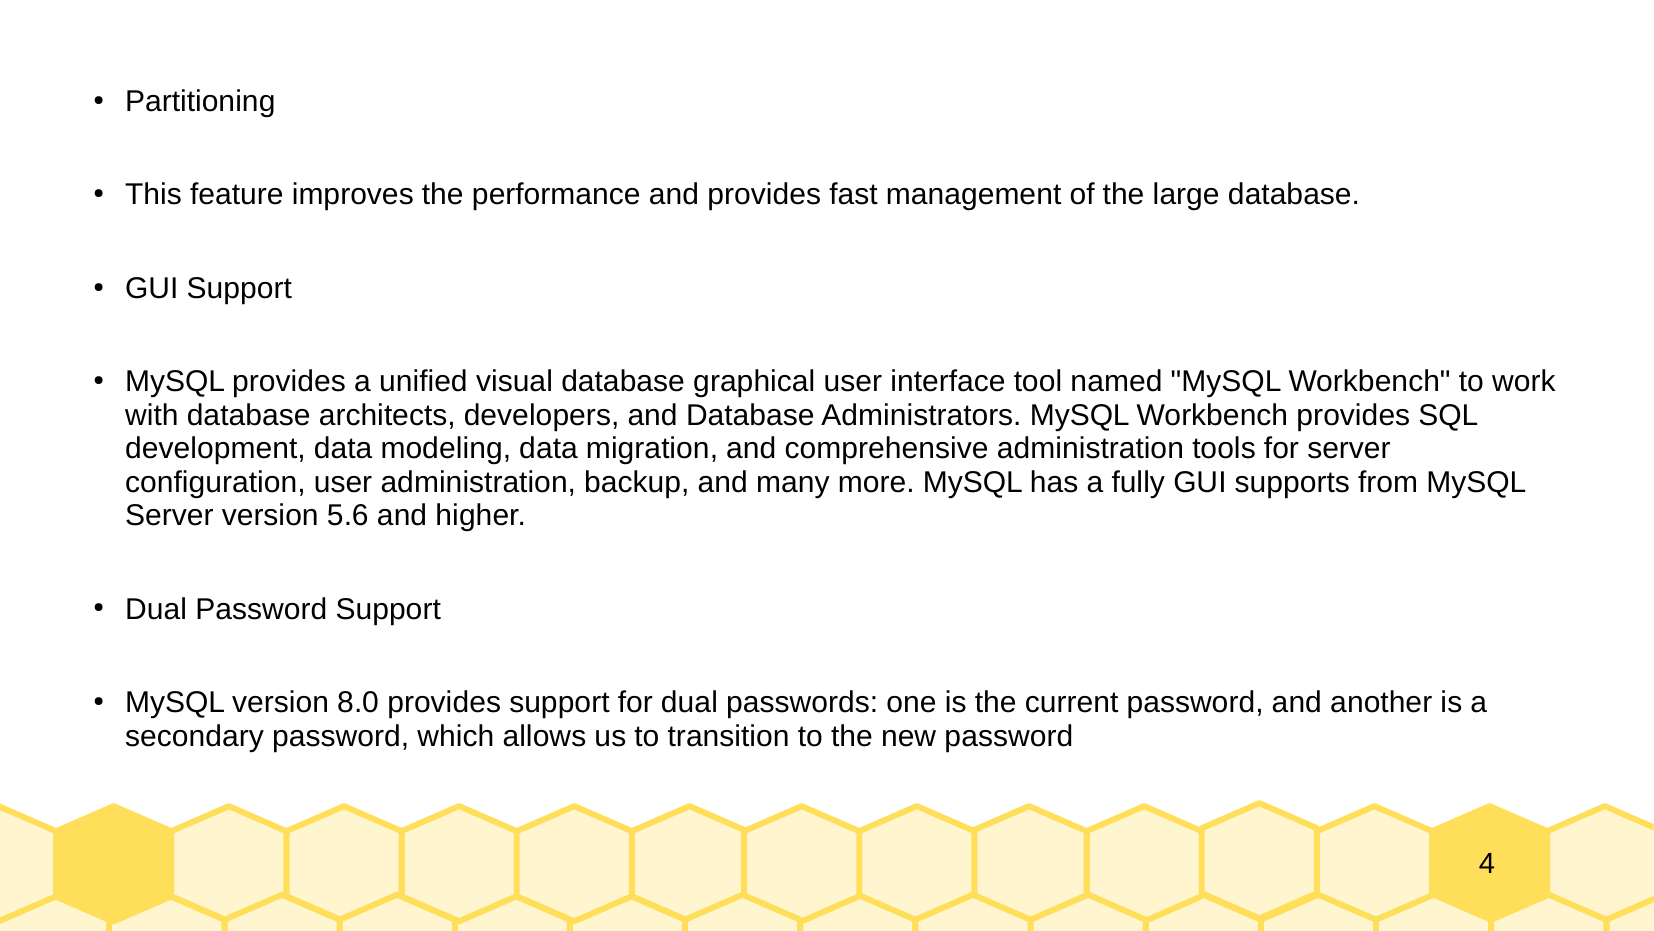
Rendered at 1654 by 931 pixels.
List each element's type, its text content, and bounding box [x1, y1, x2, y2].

list Partitioning This feature improves the performance and provides fast management of the large database. GUI Support MySQL provides a unified visual database graphical user interface tool named "MySQL Workbench" to work with database architects, developers, and Database Administrators. MySQL Workbench provides SQL development, data modeling, data migration, and comprehensive administration tools for server configuration, user administration, backup, and many more. MySQL has a fully GUI supports from MySQL Server version 5.6 and higher. Dual Password Support MySQL version 8.0 provides support for dual passwords: one is the current password, and another is a secondary password, which allows us to transition to the new password [82, 37, 1571, 758]
